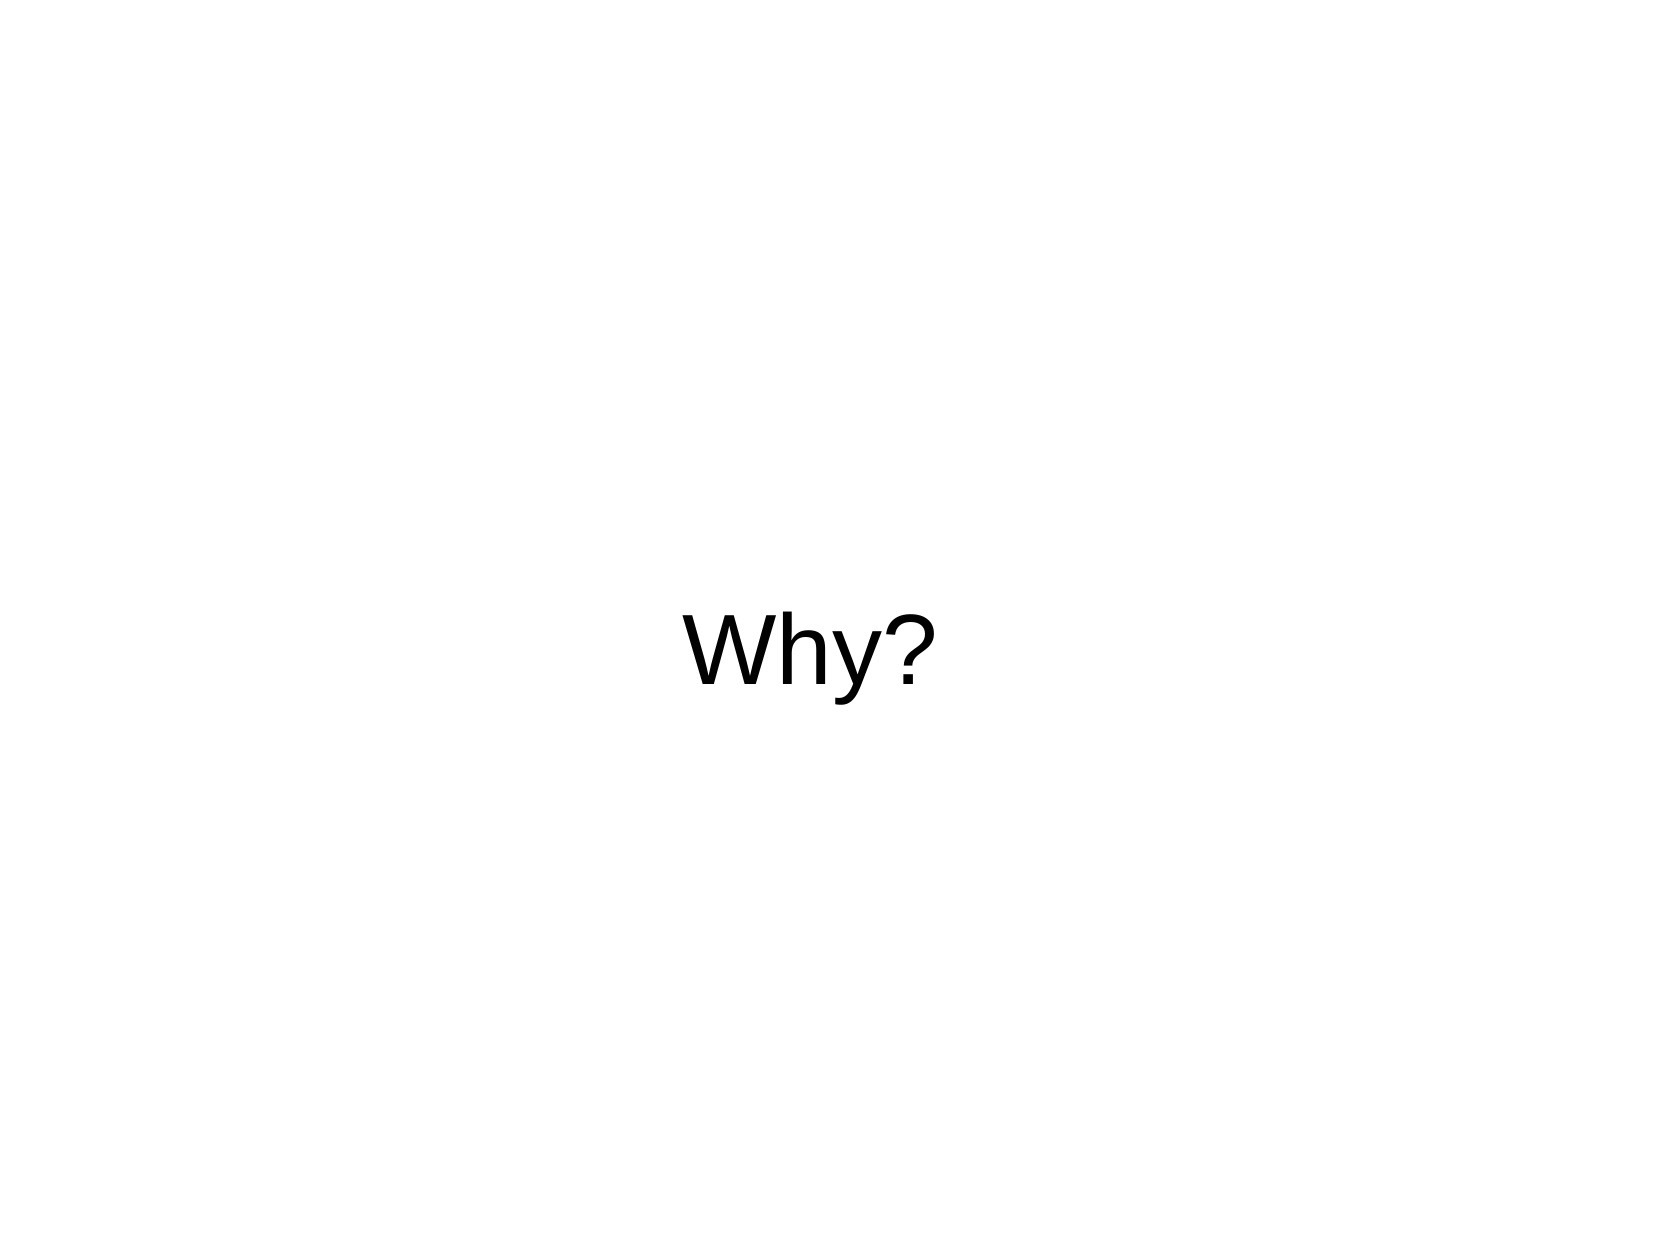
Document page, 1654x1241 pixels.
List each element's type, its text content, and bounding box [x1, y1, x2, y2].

text_box Why? [82, 290, 1538, 1010]
